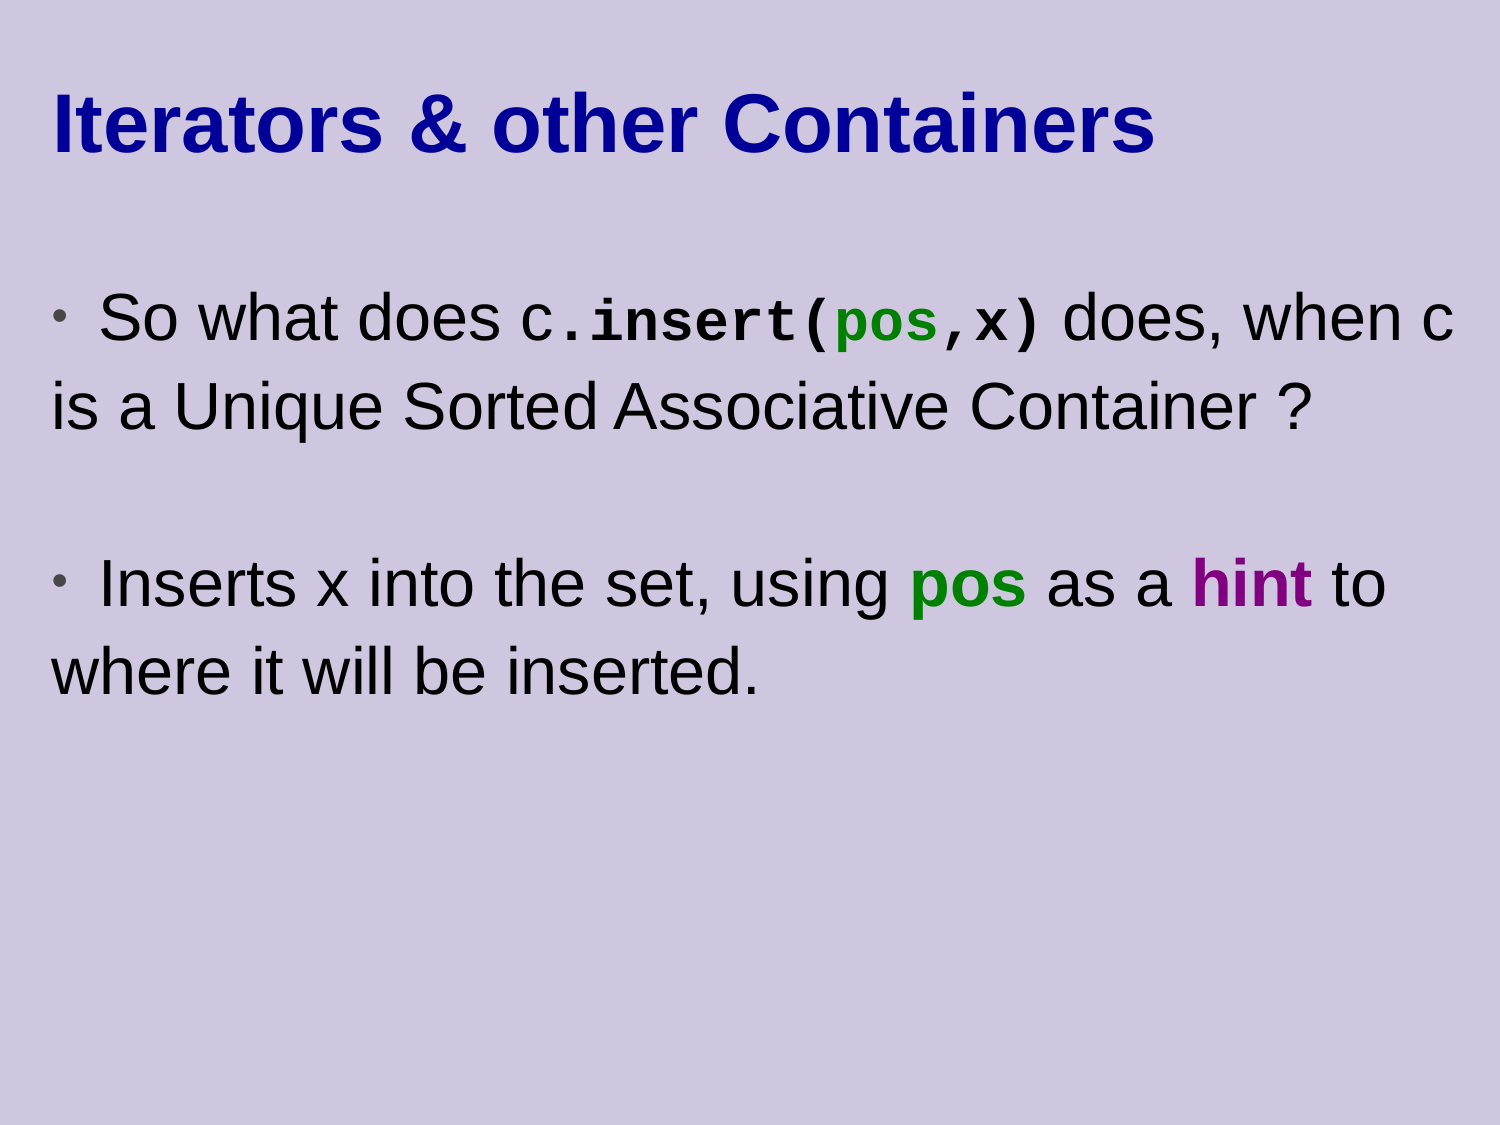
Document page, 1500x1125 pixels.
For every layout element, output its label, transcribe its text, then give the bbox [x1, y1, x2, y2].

title Iterators & other Containers [37, 17, 1468, 179]
list So what does c.insert(pos,x) does, when c is a Unique Sorted Associative Container ? Inserts x into the set, using pos as a hint to where it will be inserted. [36, 179, 1500, 832]
